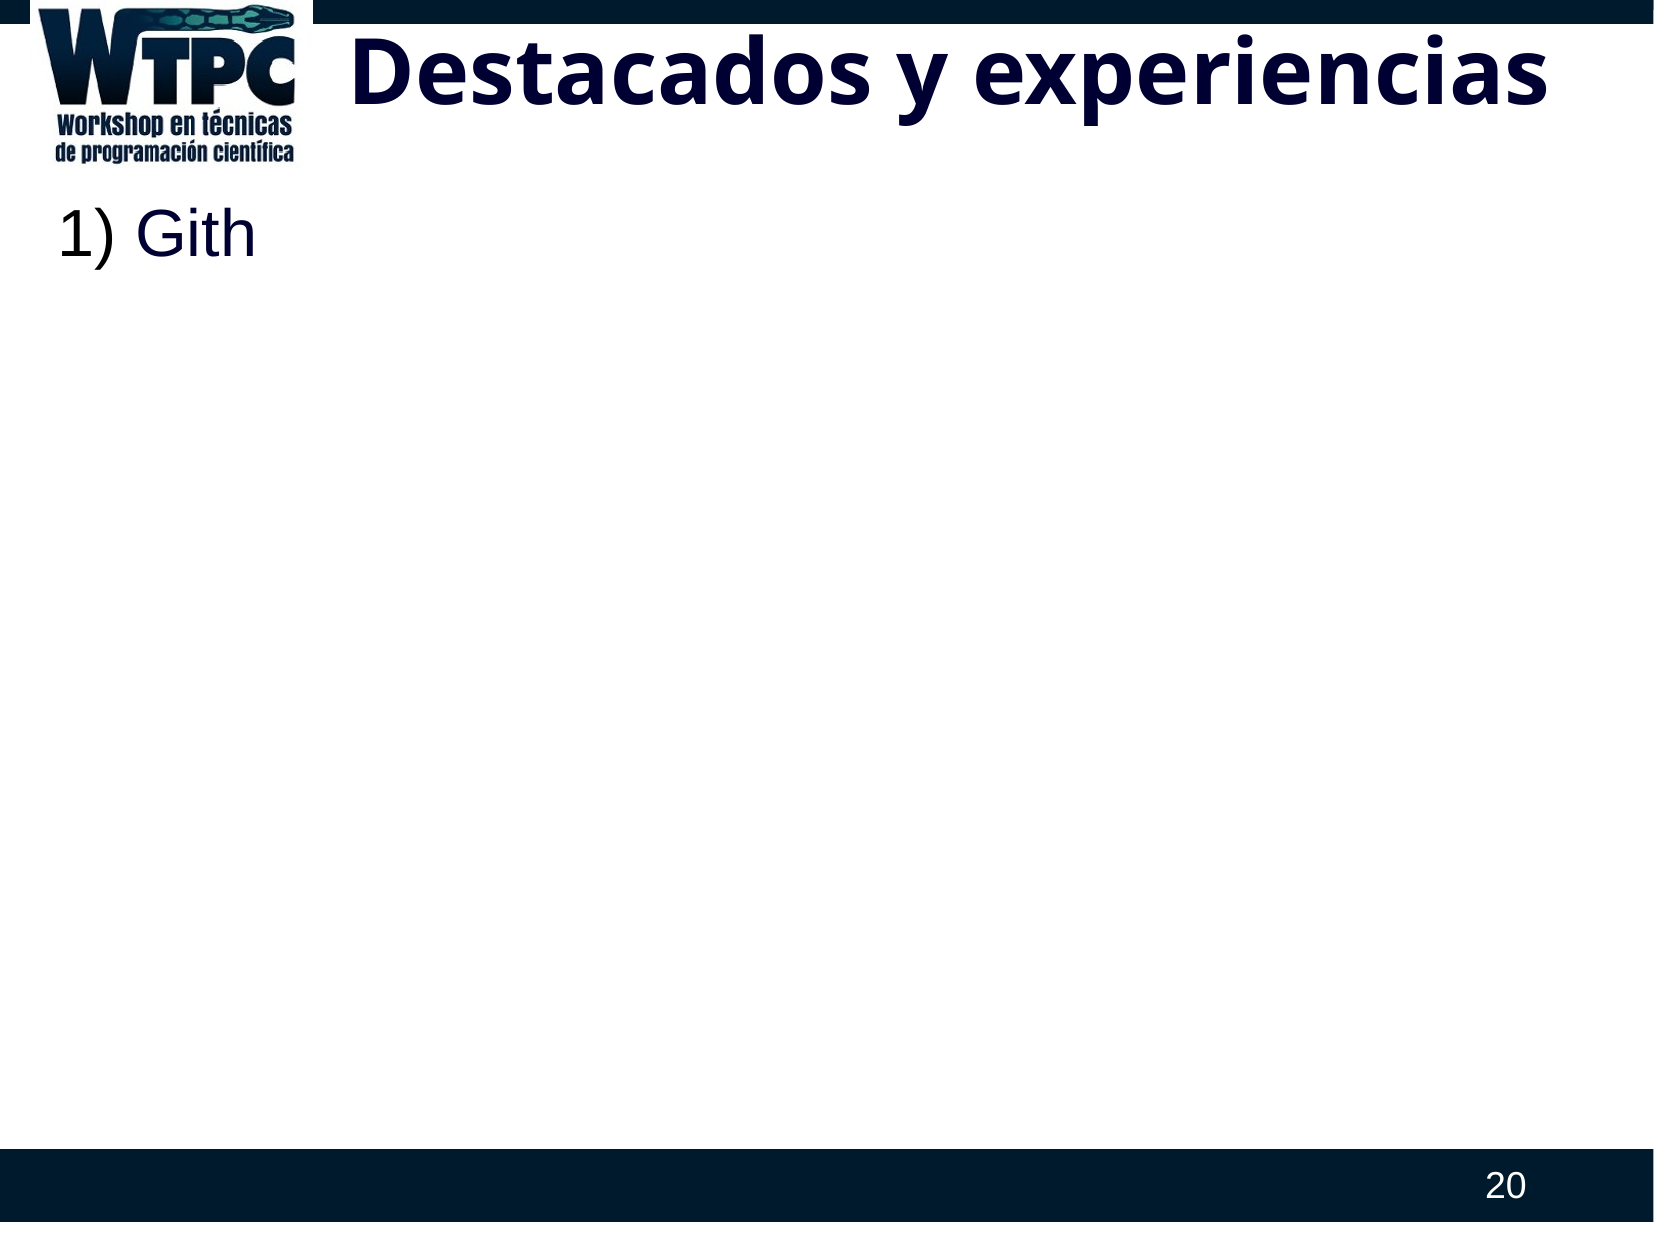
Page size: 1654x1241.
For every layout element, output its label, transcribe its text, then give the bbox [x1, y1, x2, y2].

text_box <número> [1470, 1156, 1654, 1228]
picture [0, 1149, 1654, 1223]
title Destacados y experiencias [347, 24, 1569, 125]
list Gith [39, 195, 1617, 1106]
picture [0, 0, 1654, 175]
